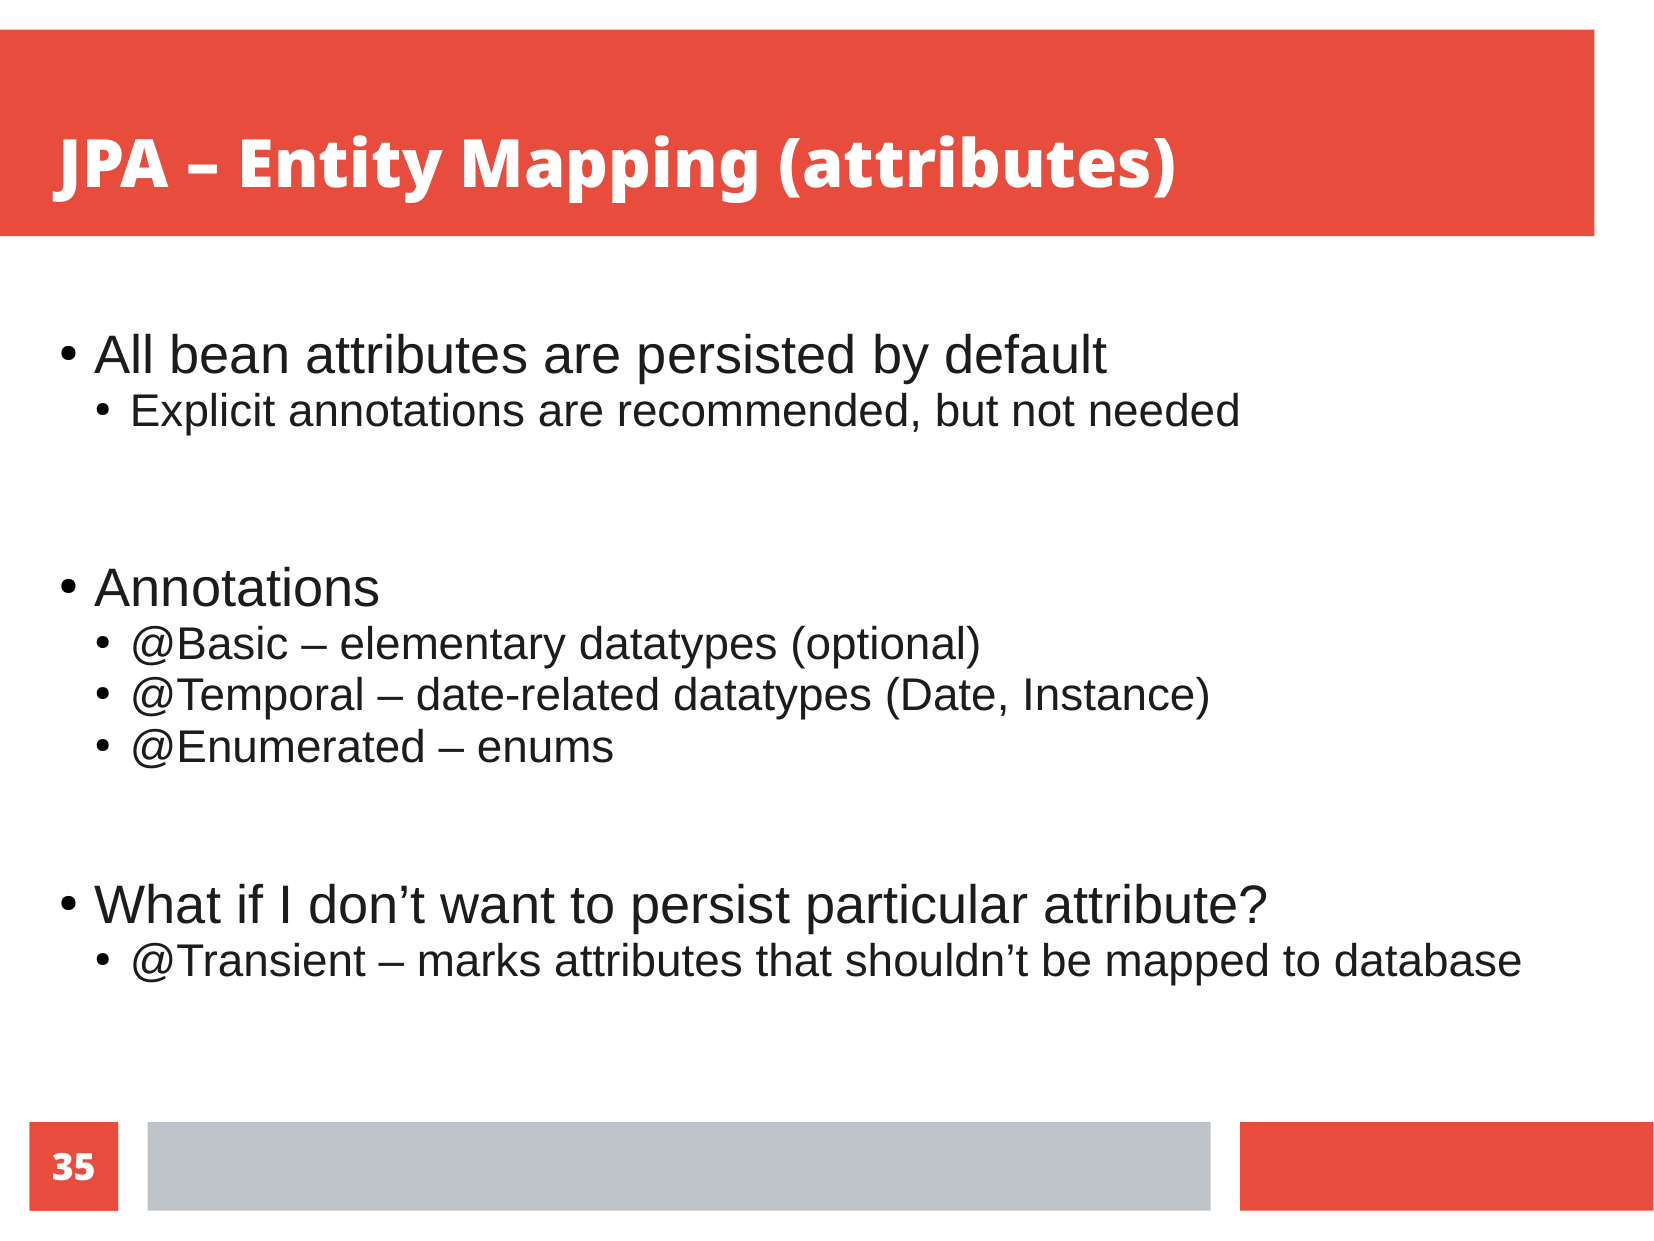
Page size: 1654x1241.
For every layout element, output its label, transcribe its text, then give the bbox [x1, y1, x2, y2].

title JPA – Entity Mapping (attributes) [59, 59, 1595, 207]
subtitle All bean attributes are persisted by default Explicit annotations are recommended, but not needed Annotations @Basic – elementary datatypes (optional) @Temporal – date-related datatypes (Date, Instance) @Enumerated – enums What if I don’t want to persist particular attribute? @Transient – marks attributes that shouldn’t be mapped to database [59, 324, 1565, 1093]
